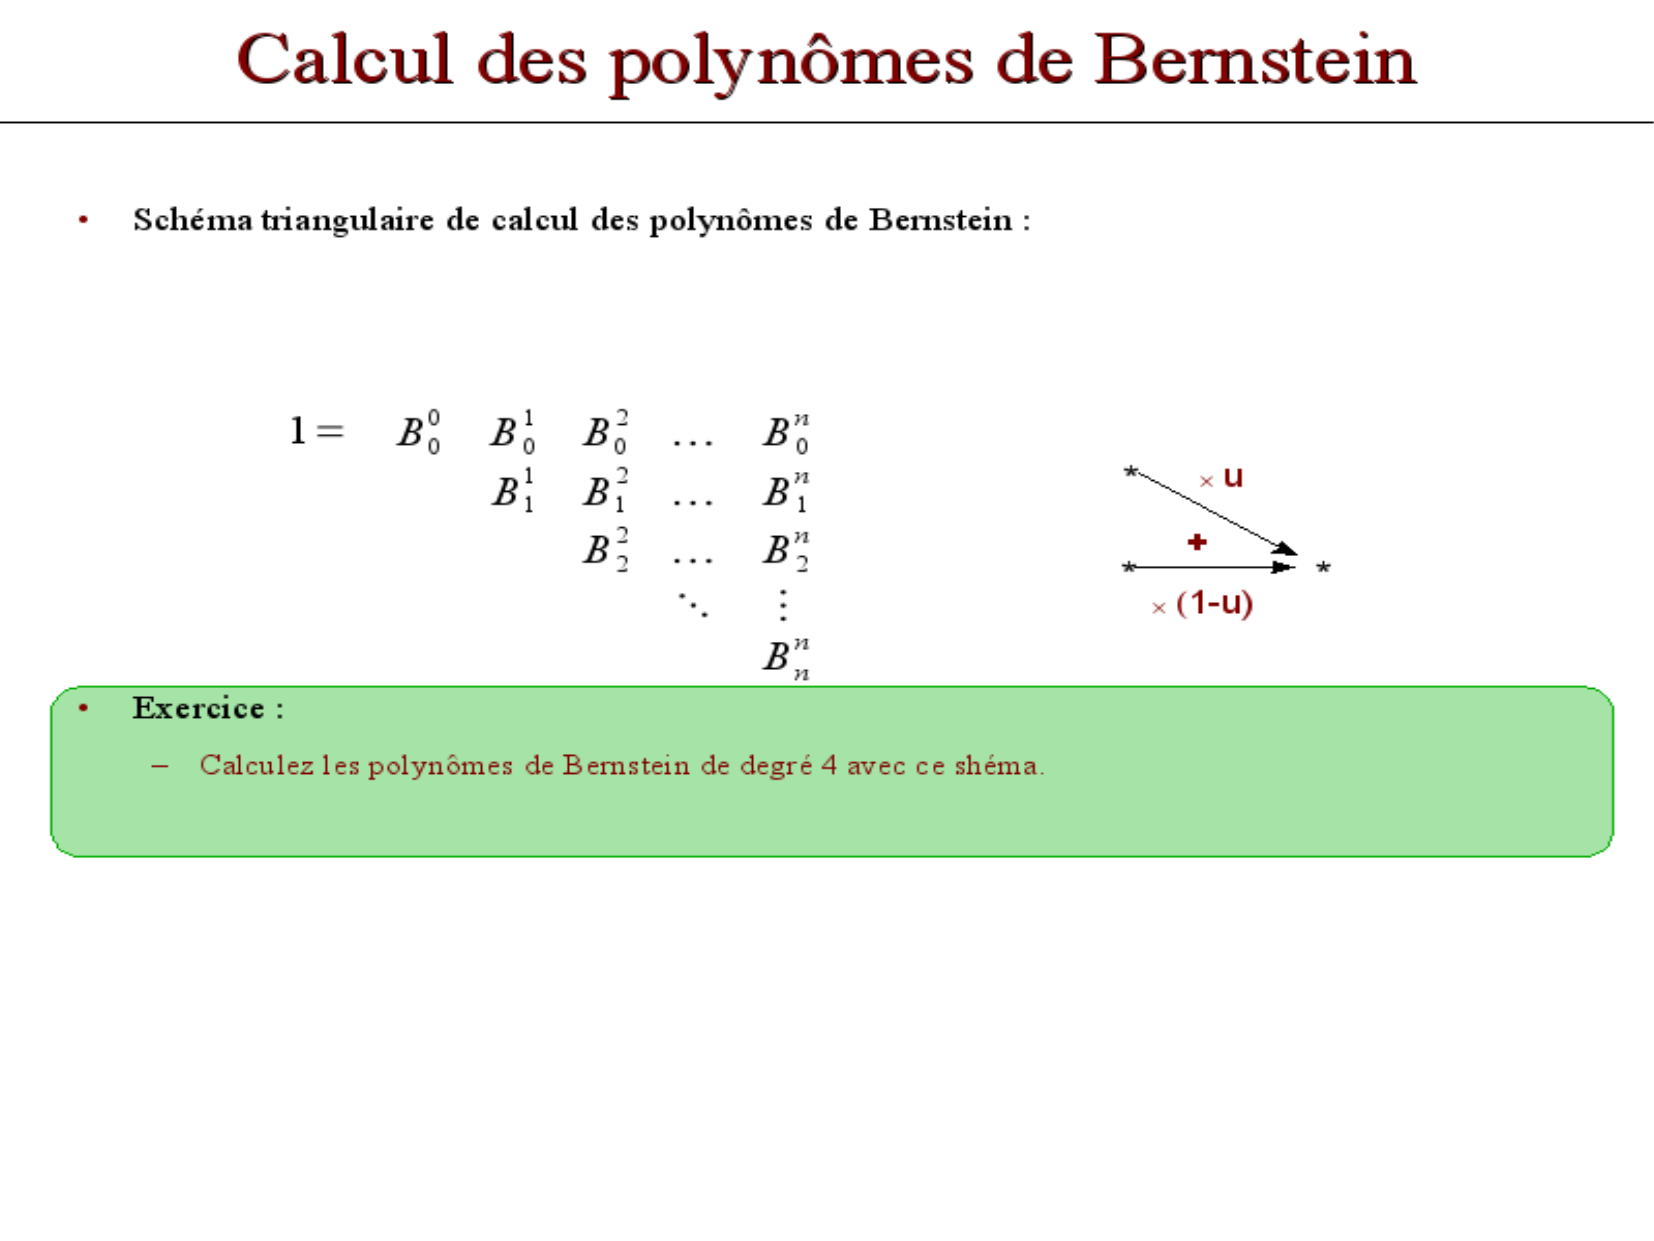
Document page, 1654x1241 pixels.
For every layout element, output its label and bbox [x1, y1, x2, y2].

picture [0, 0, 1654, 884]
